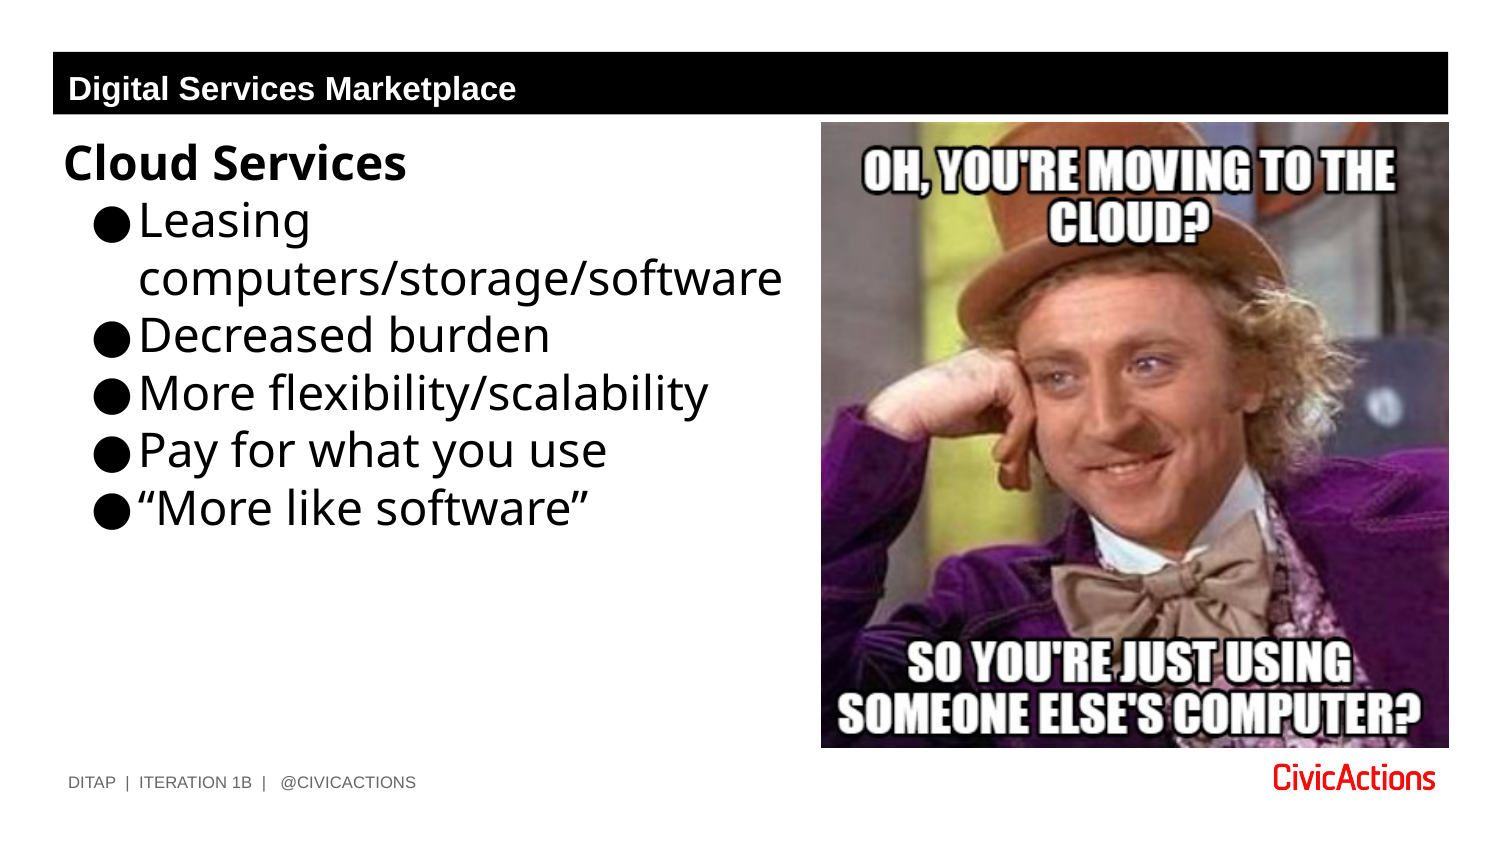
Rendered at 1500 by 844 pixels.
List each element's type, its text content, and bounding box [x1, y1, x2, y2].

text_box Cloud Services Leasing computers/storage/software Decreased burden More flexibility/scalability Pay for what you use “More like software” [53, 122, 821, 716]
picture [1271, 758, 1438, 795]
text_box Digital Services Marketplace [53, 51, 1449, 115]
picture [821, 122, 1449, 748]
